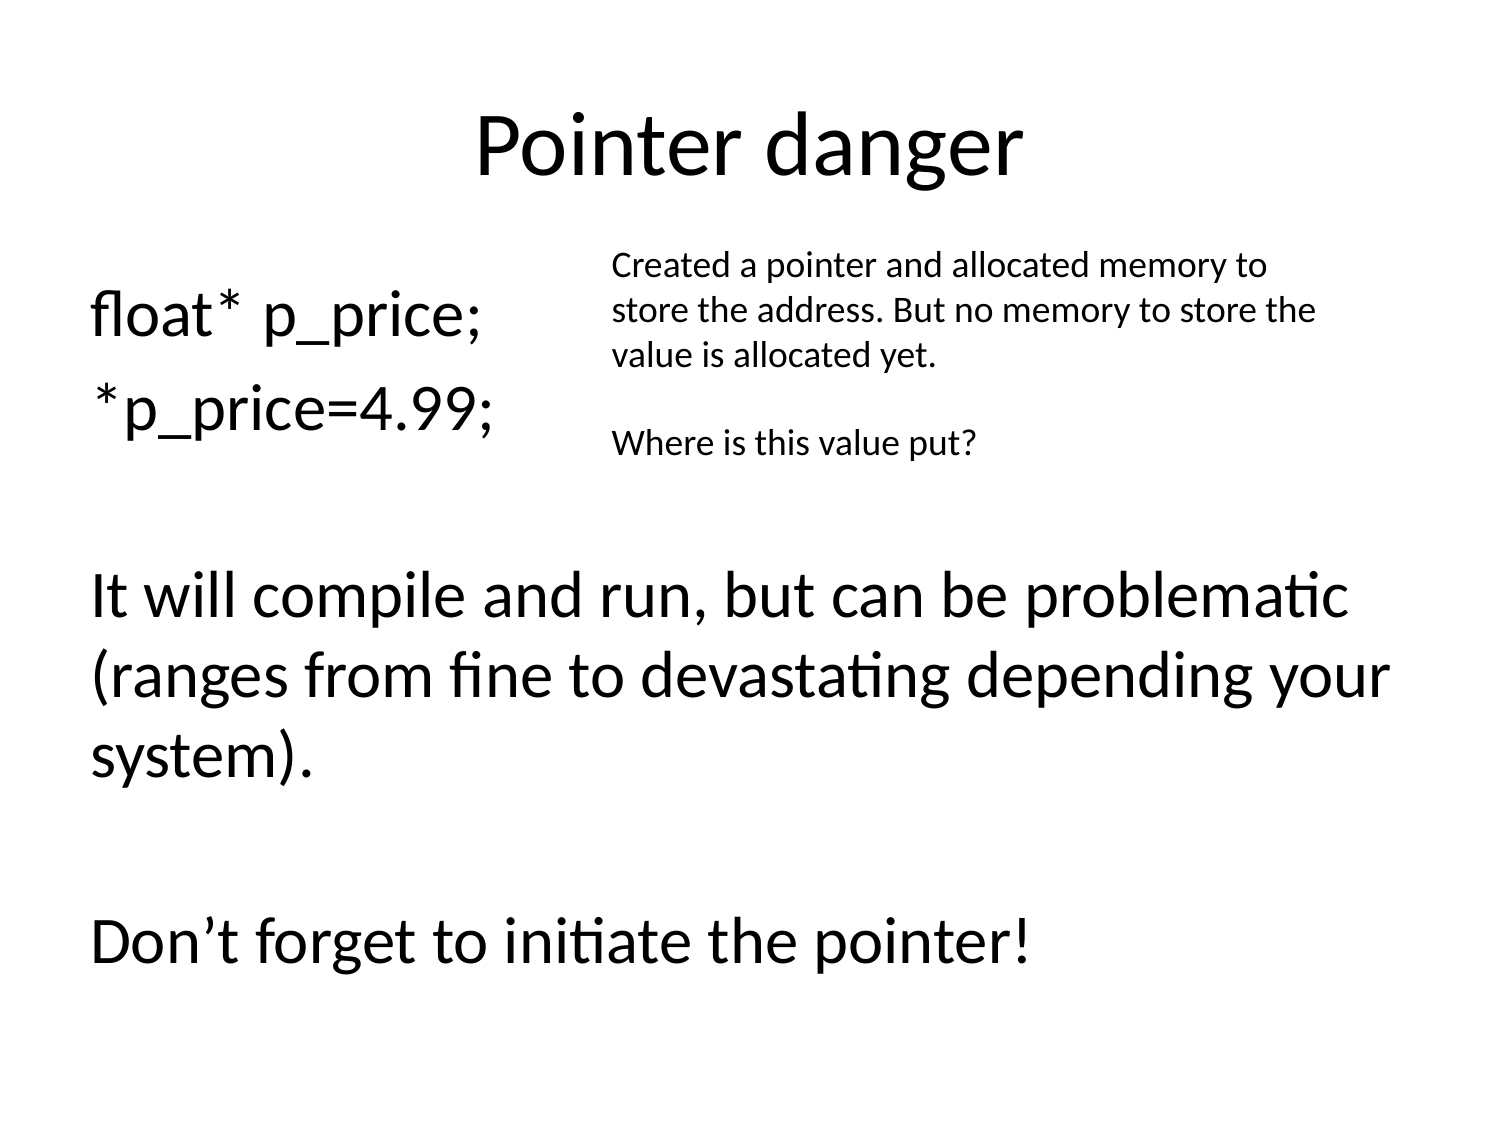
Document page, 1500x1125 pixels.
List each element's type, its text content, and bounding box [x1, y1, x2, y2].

title Pointer danger [75, 45, 1425, 233]
text_box Created a pointer and allocated memory to store the address. But no memory to store the value is allocated yet. [596, 232, 1349, 383]
text_box Where is this value put? [596, 410, 1349, 471]
list float* p_price; *p_price=4.99; It will compile and run, but can be problematic (ranges from fine to devastating depending your system). Don’t forget to initiate the pointer! [75, 262, 1425, 1005]
